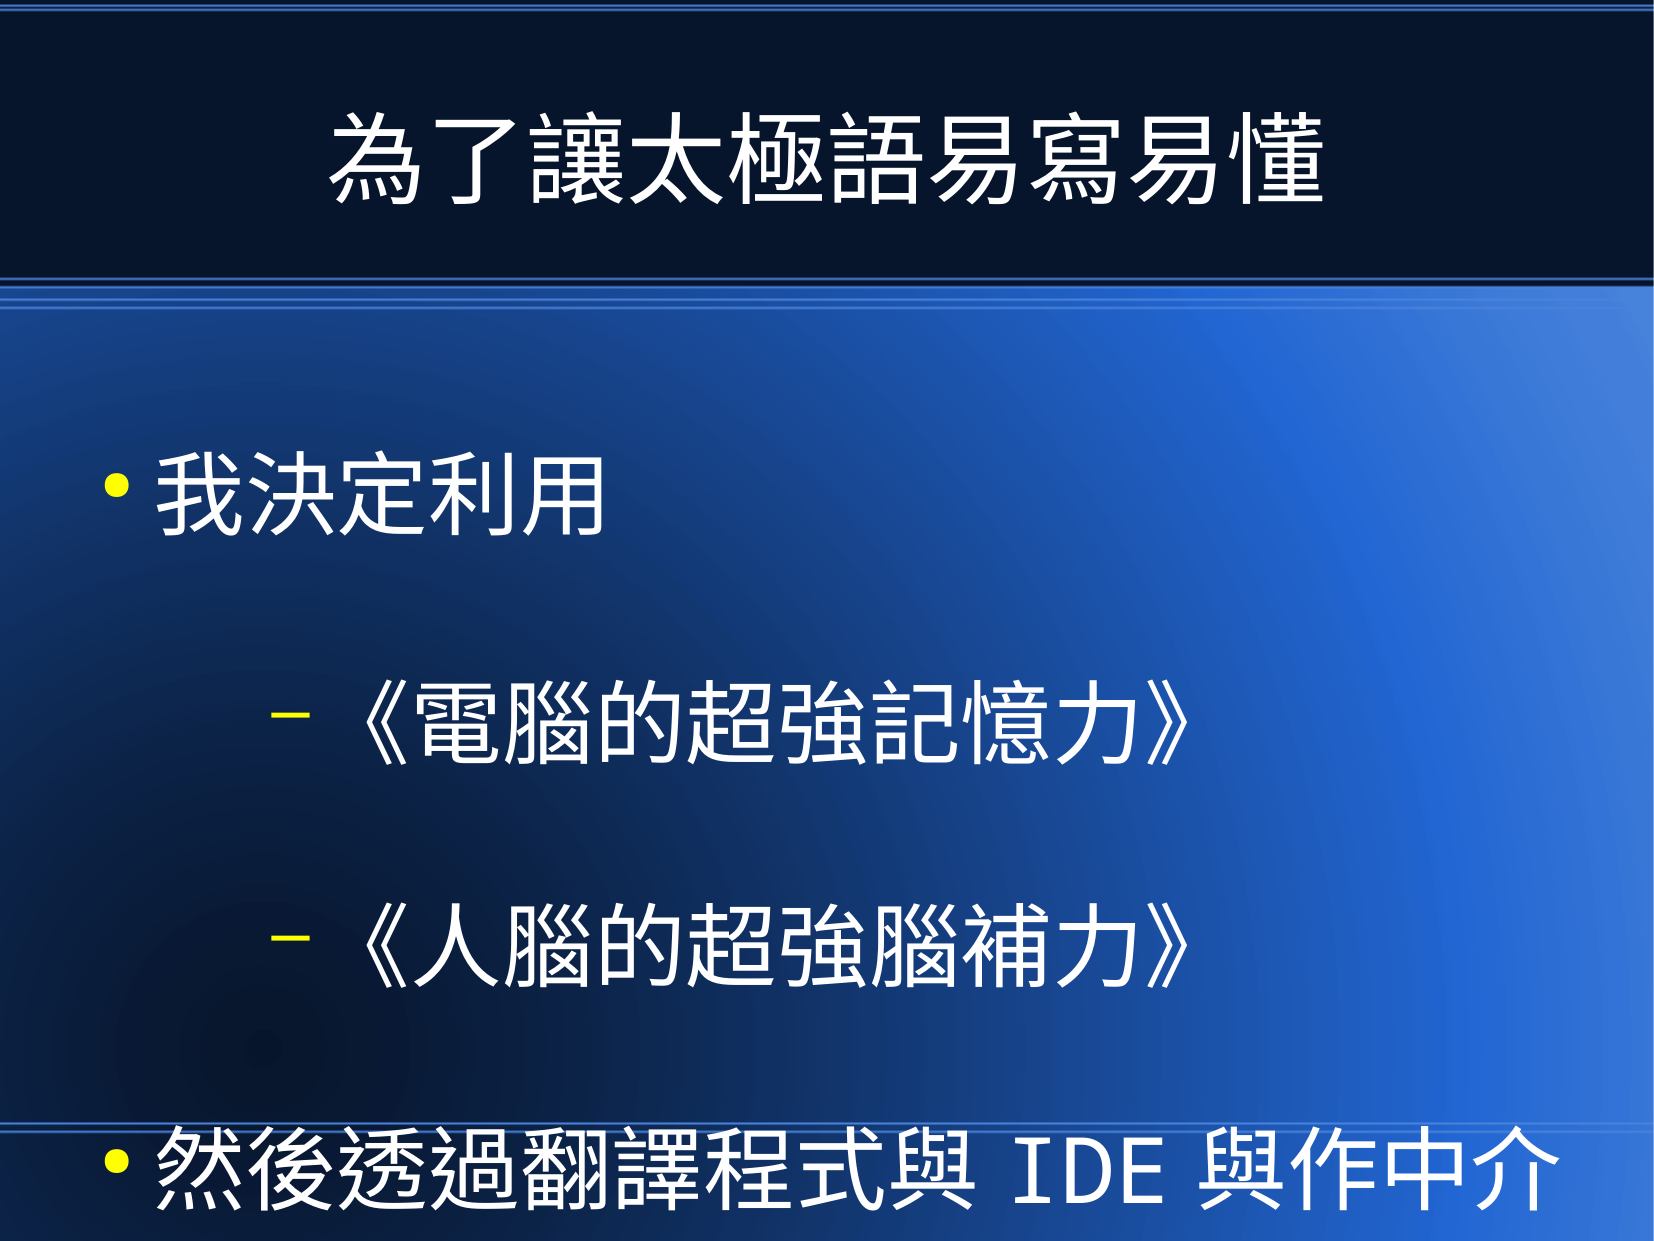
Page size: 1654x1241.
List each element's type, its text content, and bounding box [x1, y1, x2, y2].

title 為了讓太極語易寫易懂 [82, 49, 1571, 257]
picture [0, 0, 1654, 1241]
list 我決定利用 《電腦的超強記憶力》 《人腦的超強腦補力》 然後透過翻譯程式與IDE與作中介 [82, 355, 1571, 1241]
